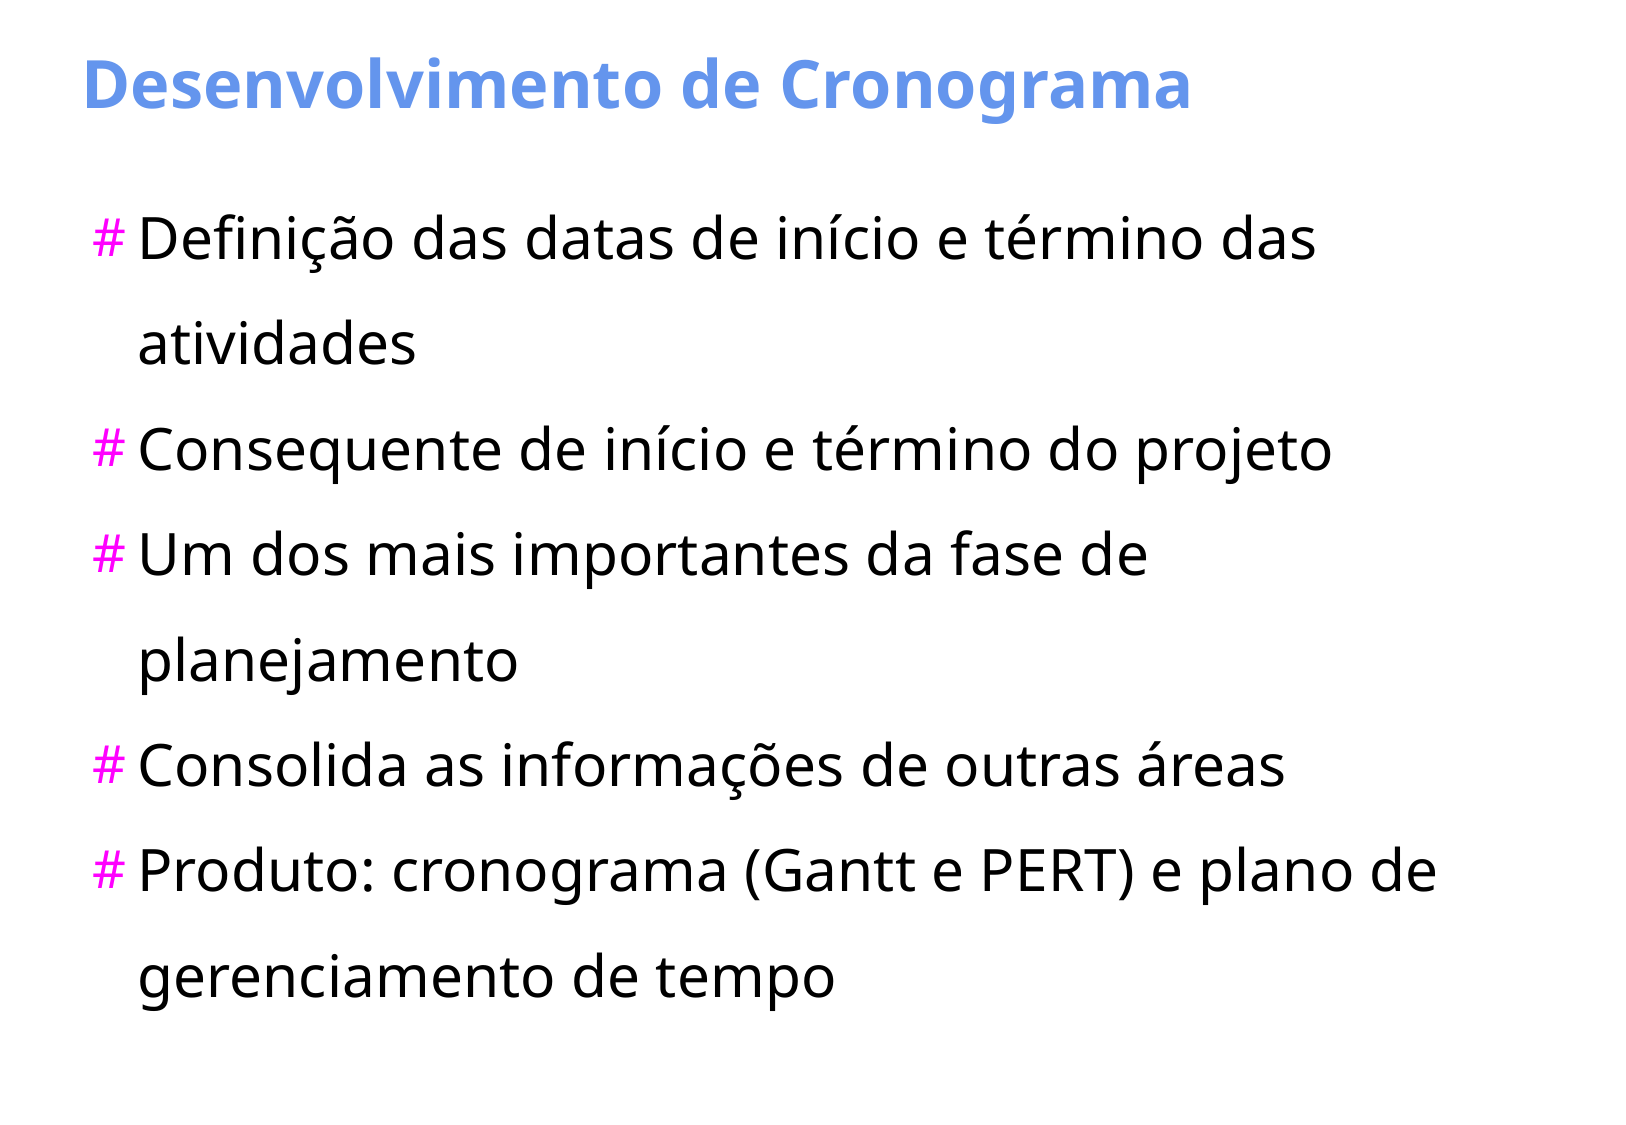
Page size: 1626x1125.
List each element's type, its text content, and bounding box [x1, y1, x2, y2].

title Desenvolvimento de Cronograma [81, 41, 1544, 122]
list Definição das datas de início e término das atividades Consequente de início e término do projeto Um dos mais importantes da fase de planejamento Consolida as informações de outras áreas Produto: cronograma (Gantt e PERT) e plano de gerenciamento de tempo [81, 165, 1544, 1016]
